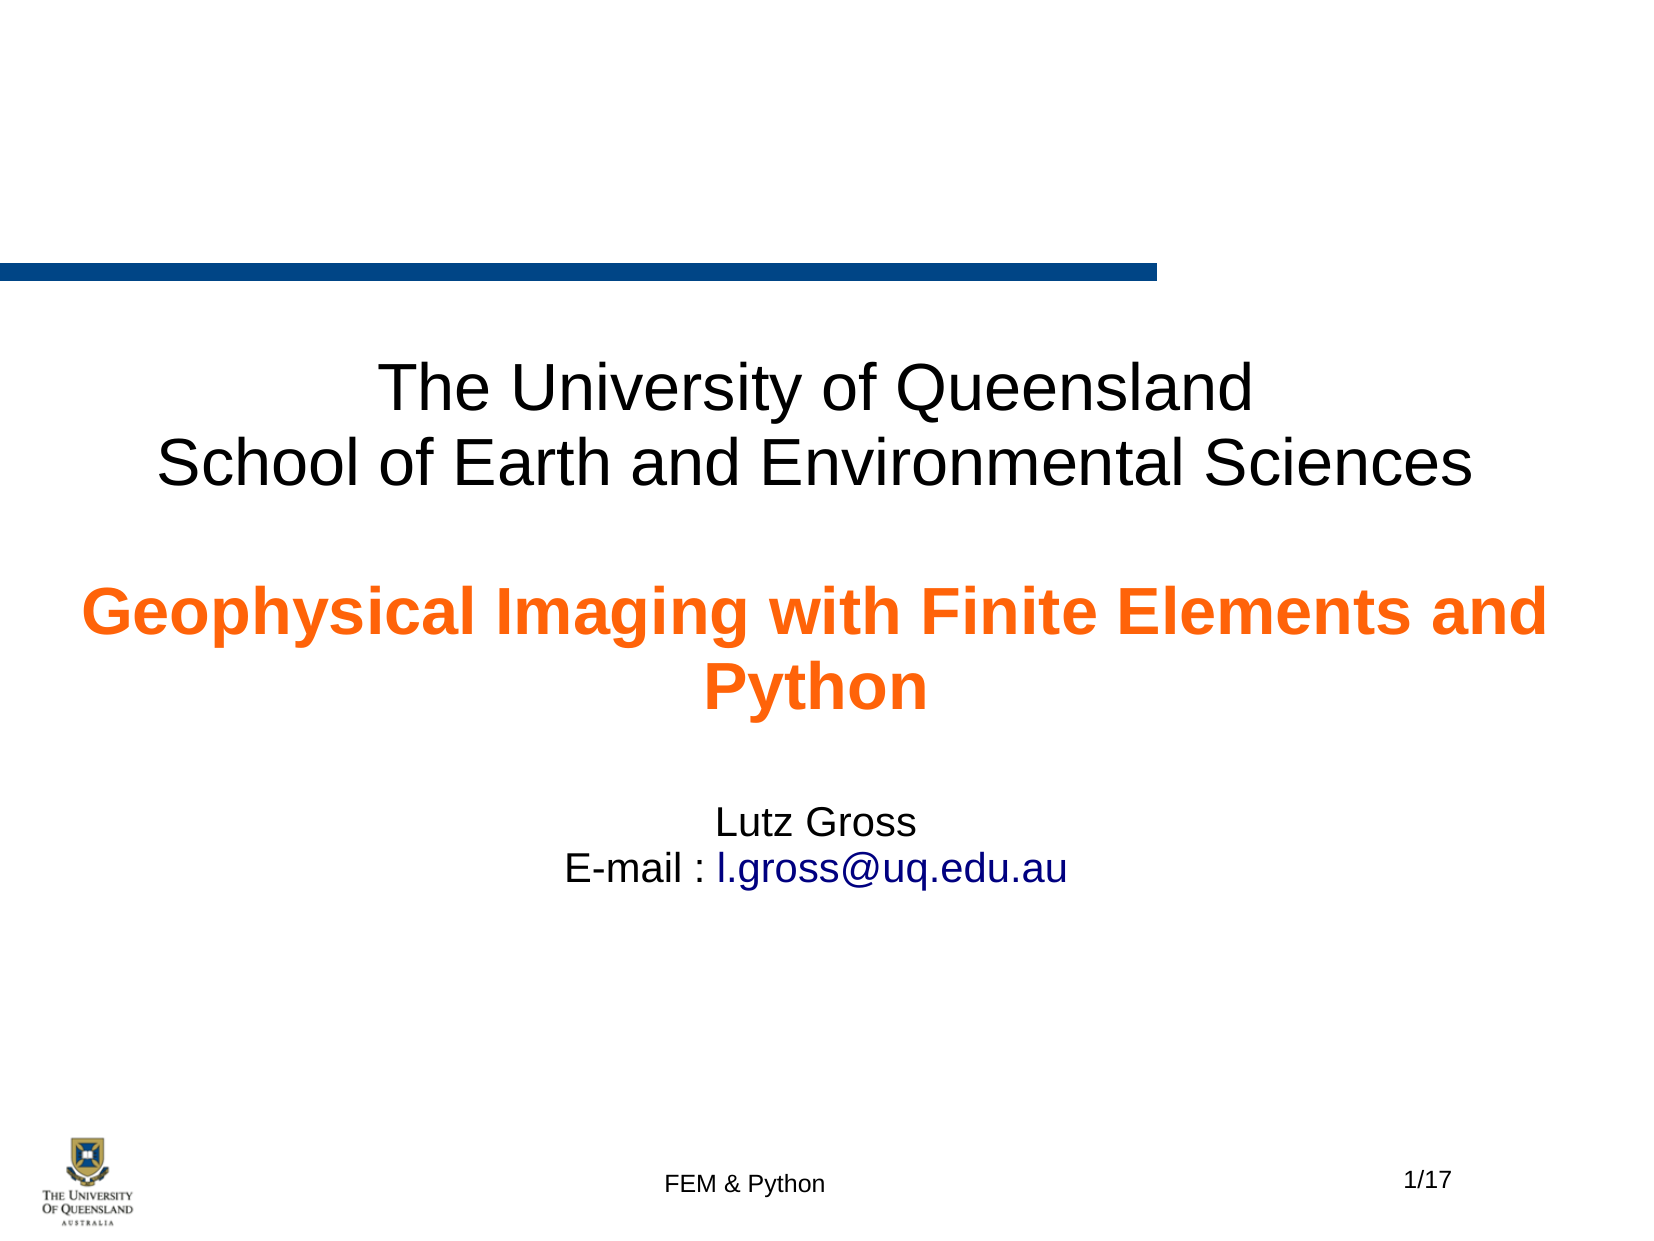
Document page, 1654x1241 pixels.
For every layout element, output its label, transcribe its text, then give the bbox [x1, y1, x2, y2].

subtitle The University of Queensland School of Earth and Environmental Sciences Geophysical Imaging with Finite Elements and Python Lutz Gross E-mail : l.gross@uq.edu.au [72, 230, 1561, 1191]
picture [35, 1133, 142, 1235]
